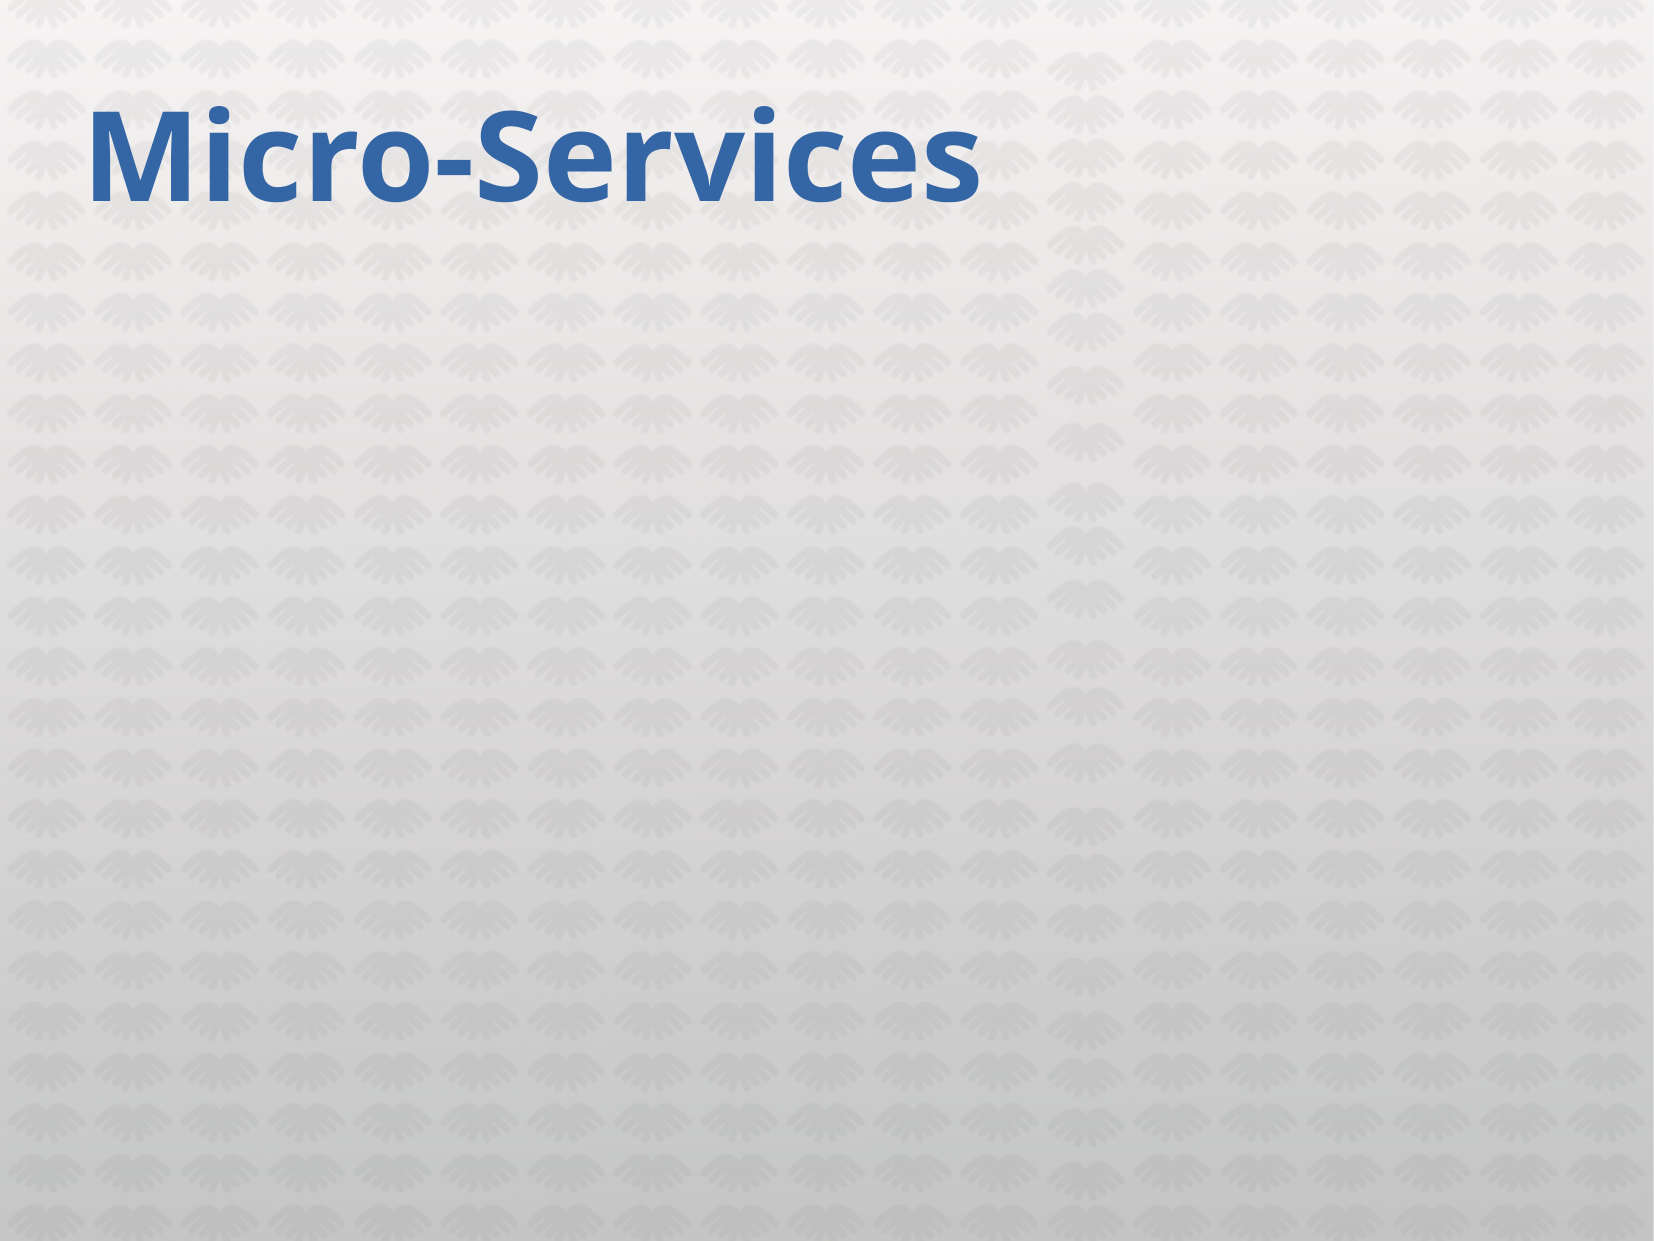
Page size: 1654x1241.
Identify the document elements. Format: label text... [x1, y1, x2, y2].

picture [0, 0, 1654, 1241]
title Micro-Services [82, 49, 1571, 257]
